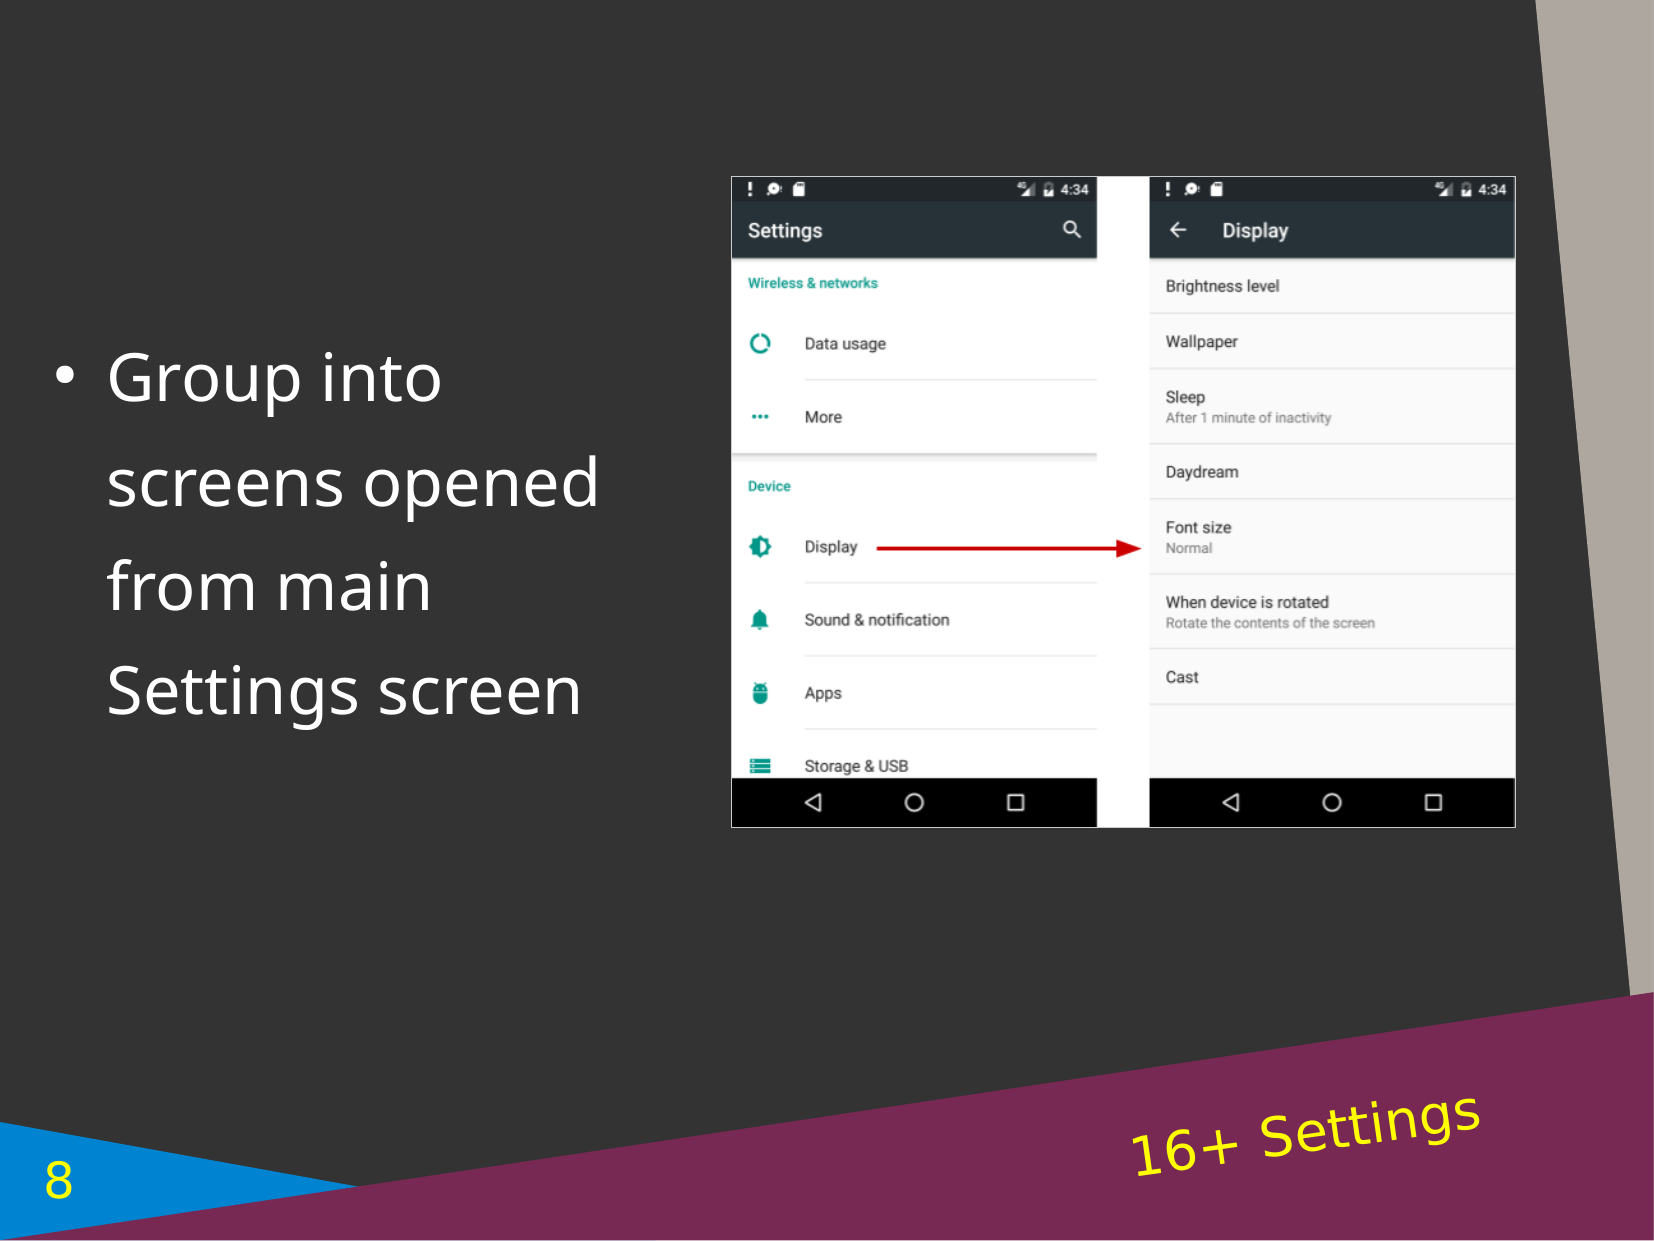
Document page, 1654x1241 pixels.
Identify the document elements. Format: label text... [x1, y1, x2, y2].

list Group into screens opened from main Settings screen [35, 59, 674, 993]
picture [732, 177, 1515, 827]
title 16+ Settings [956, 995, 1654, 1241]
